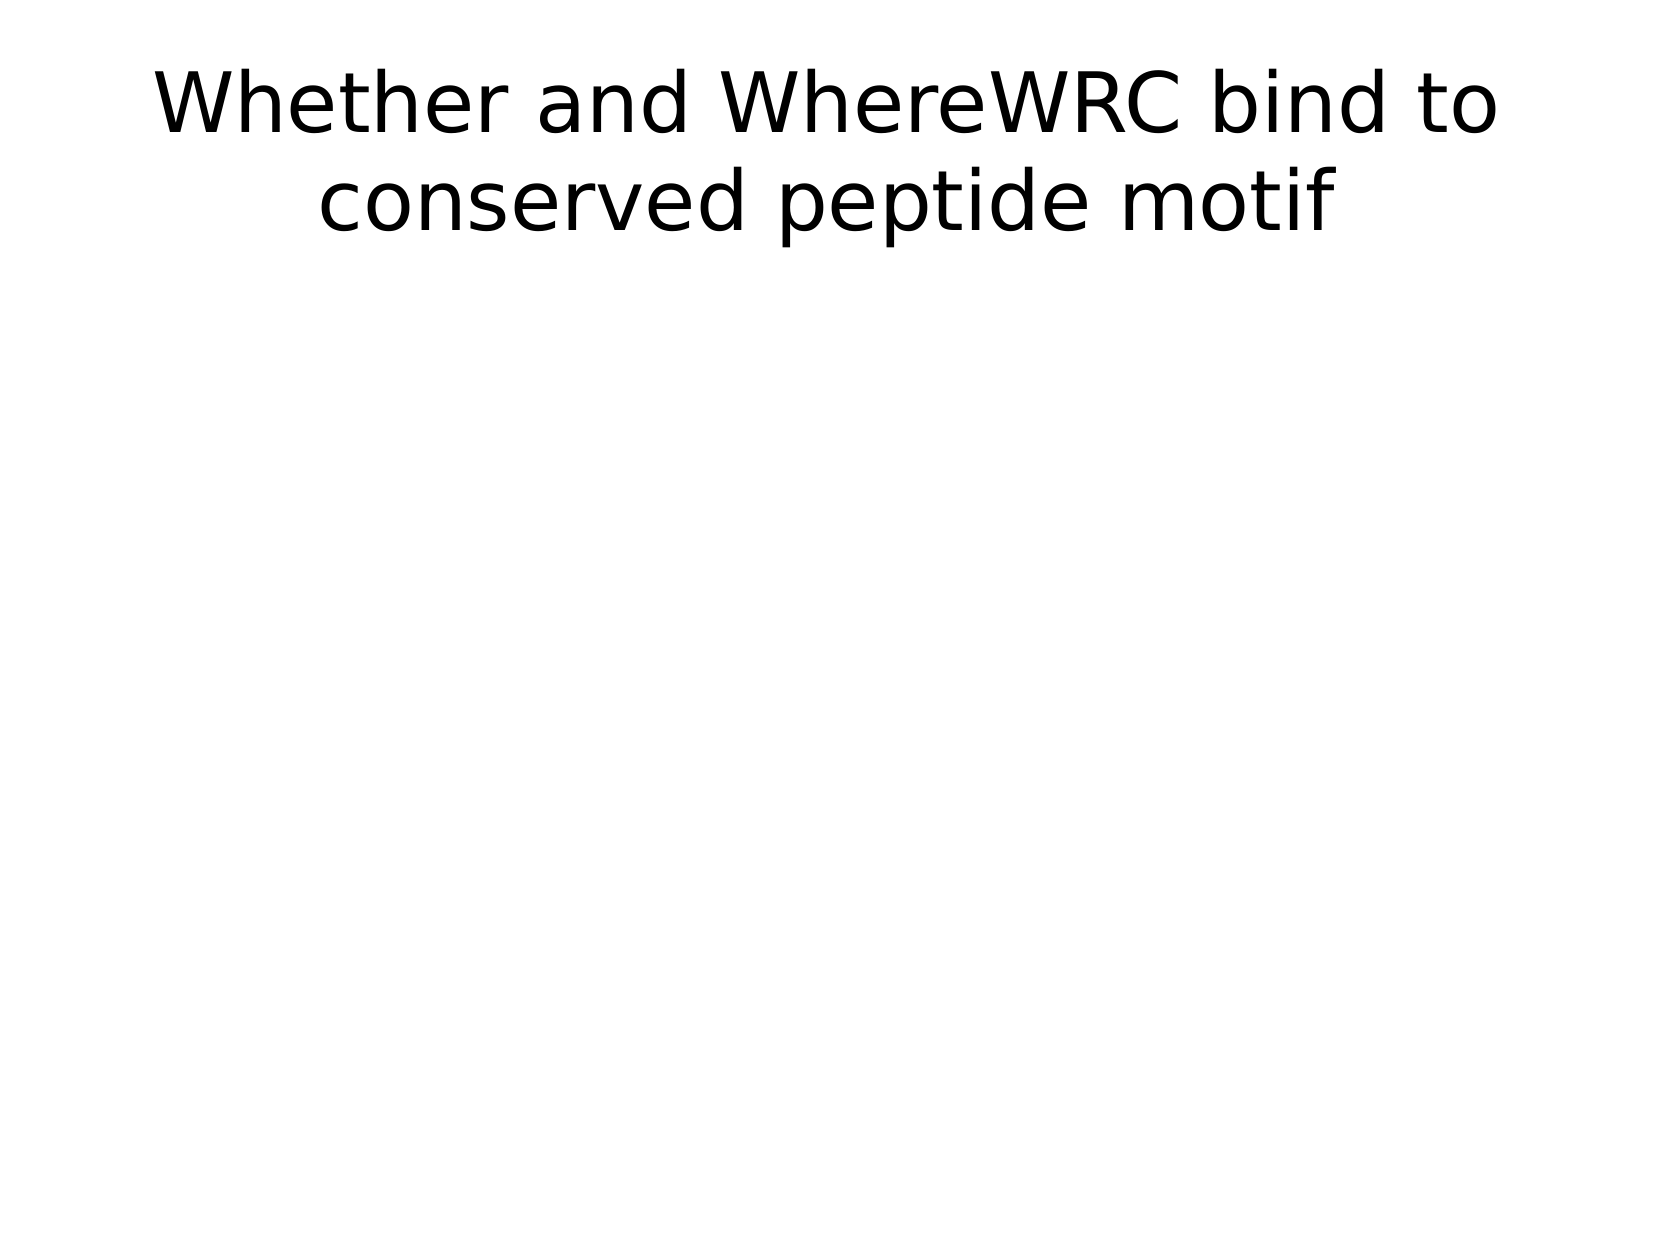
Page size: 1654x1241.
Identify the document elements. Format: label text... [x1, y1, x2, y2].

title Whether and WhereWRC bind to conserved peptide motif [82, 49, 1571, 257]
